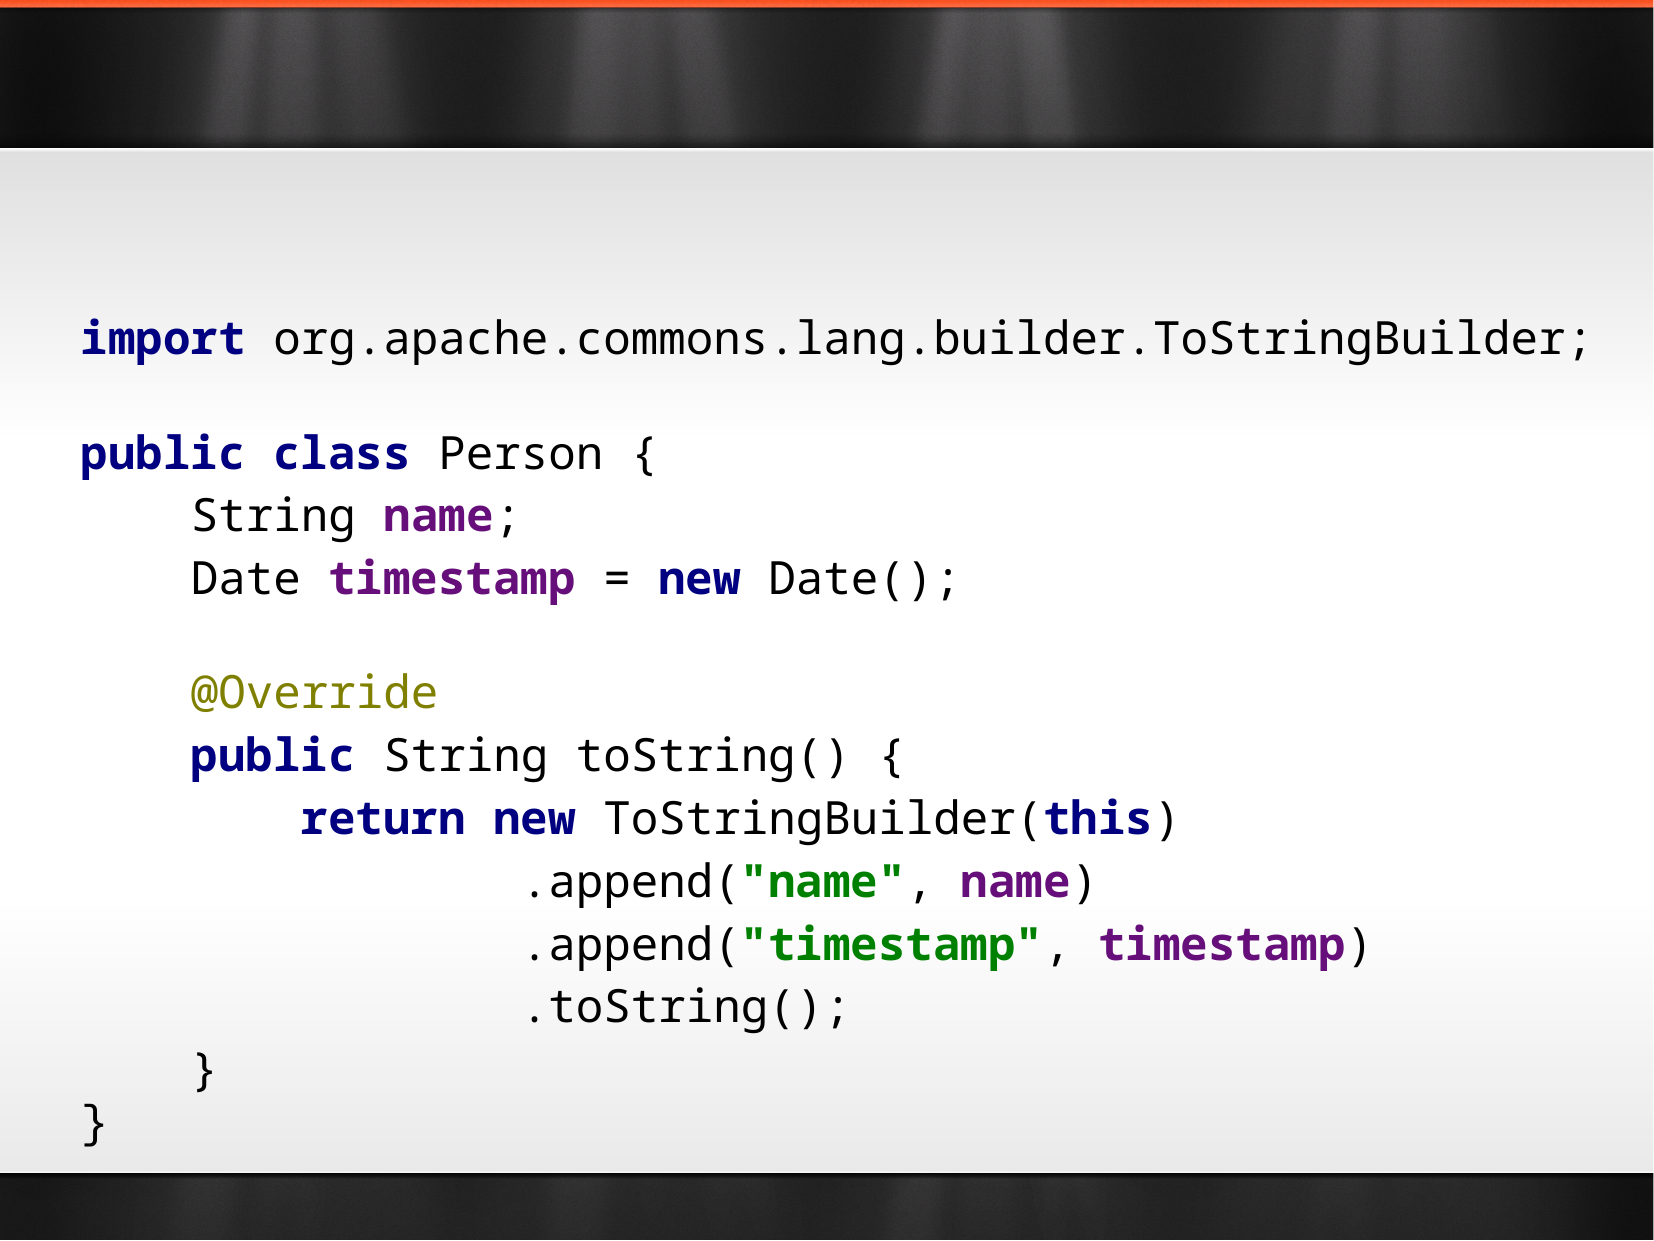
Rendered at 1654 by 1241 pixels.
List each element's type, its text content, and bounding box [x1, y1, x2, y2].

picture [0, 0, 1654, 1240]
subtitle import org.apache.commons.lang.builder.ToStringBuilder; public class Person { String name; Date timestamp = new Date(); @Override public String toString() { return new ToStringBuilder(this) .append("name", name) .append("timestamp", timestamp) .toString(); } } [80, 305, 1654, 1125]
